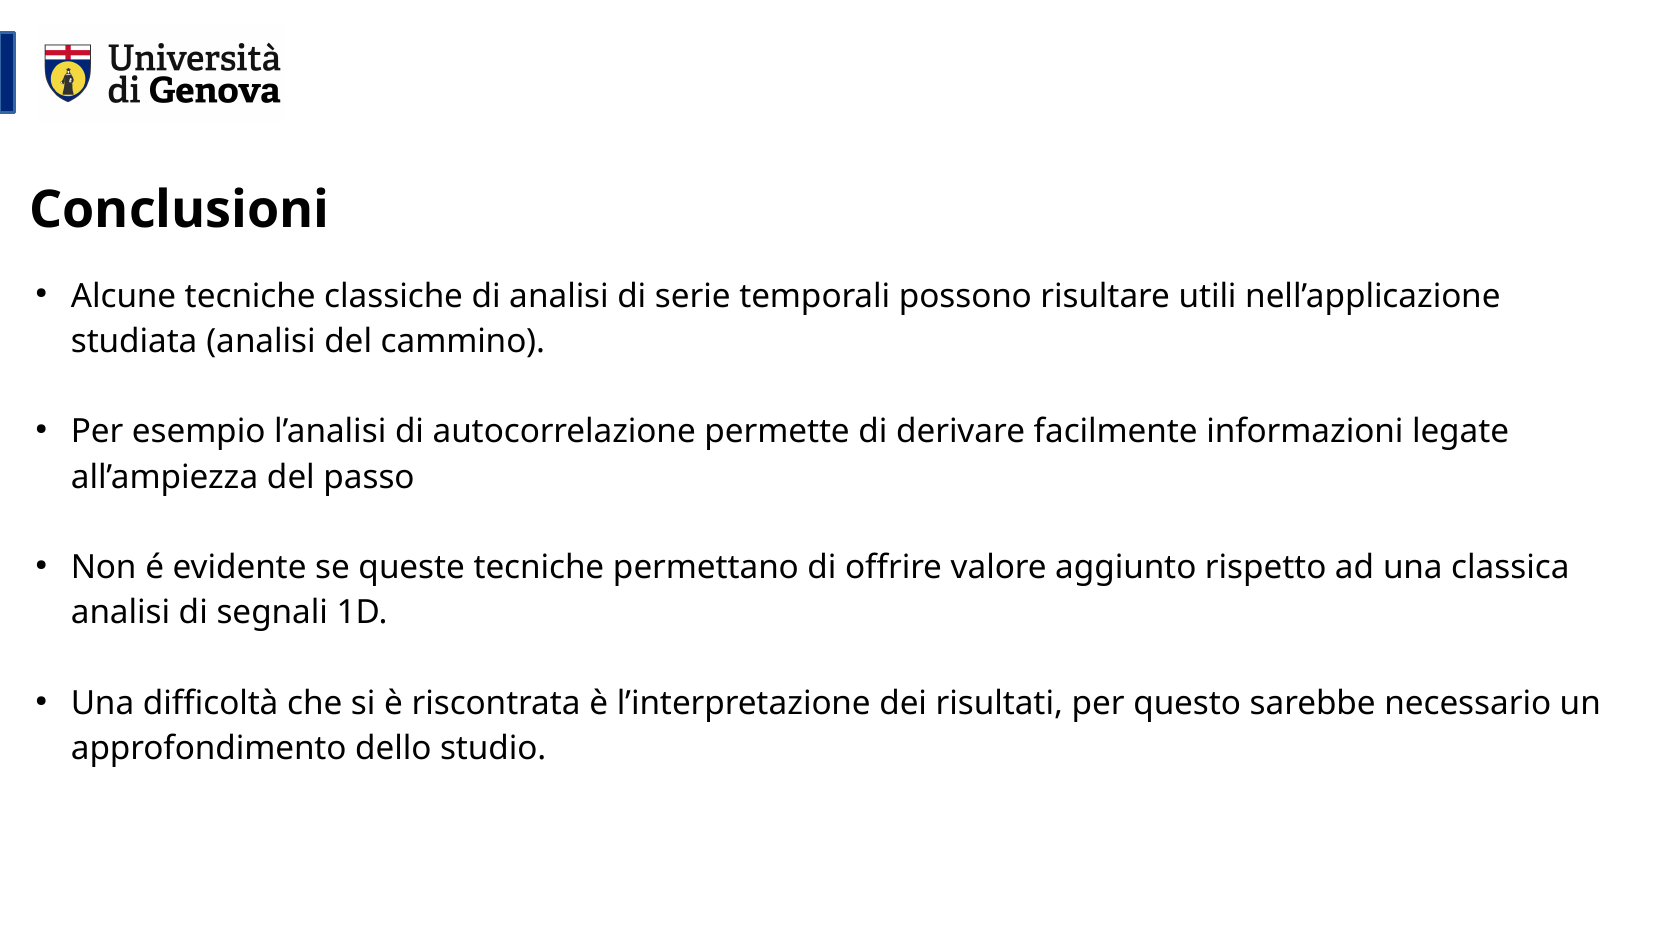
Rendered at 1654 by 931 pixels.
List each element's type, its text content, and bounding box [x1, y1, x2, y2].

subtitle Conclusioni [29, 177, 1625, 239]
picture [39, 23, 284, 122]
text_box Alcune tecniche classiche di analisi di serie temporali possono risultare utili nell’applicazione studiata (analisi del cammino). Per esempio l’analisi di autocorrelazione permette di derivare facilmente informazioni legate all’ampiezza del passo Non é evidente se queste tecniche permettano di offrire valore aggiunto rispetto ad una classica analisi di segnali 1D. Una difficoltà che si è riscontrata è l’interpretazione dei risultati, per questo sarebbe necessario un approfondimento dello studio. [29, 265, 1625, 886]
text_box [0, 32, 15, 113]
